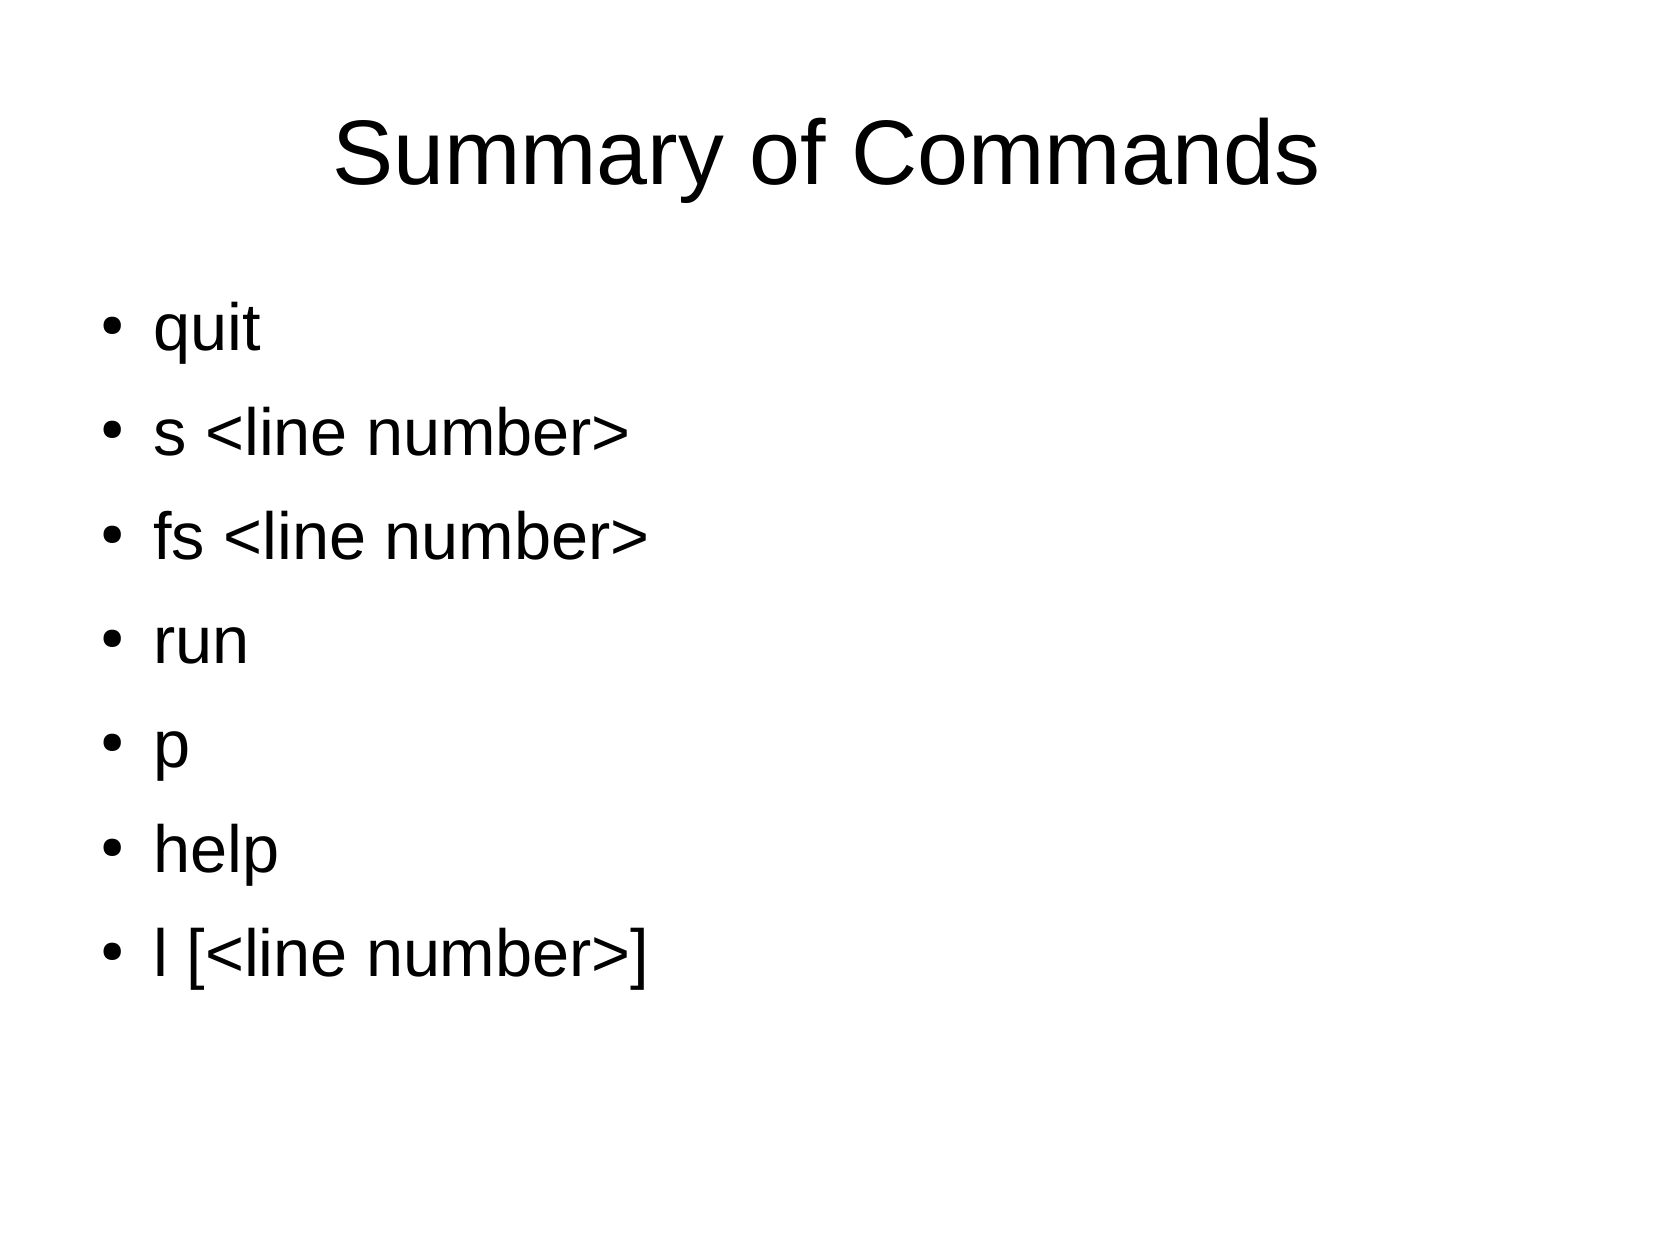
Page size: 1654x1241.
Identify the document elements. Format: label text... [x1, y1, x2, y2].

list quit s <line number> fs <line number> run p help l [<line number>] [82, 290, 1571, 1109]
title Summary of Commands [82, 49, 1571, 257]
